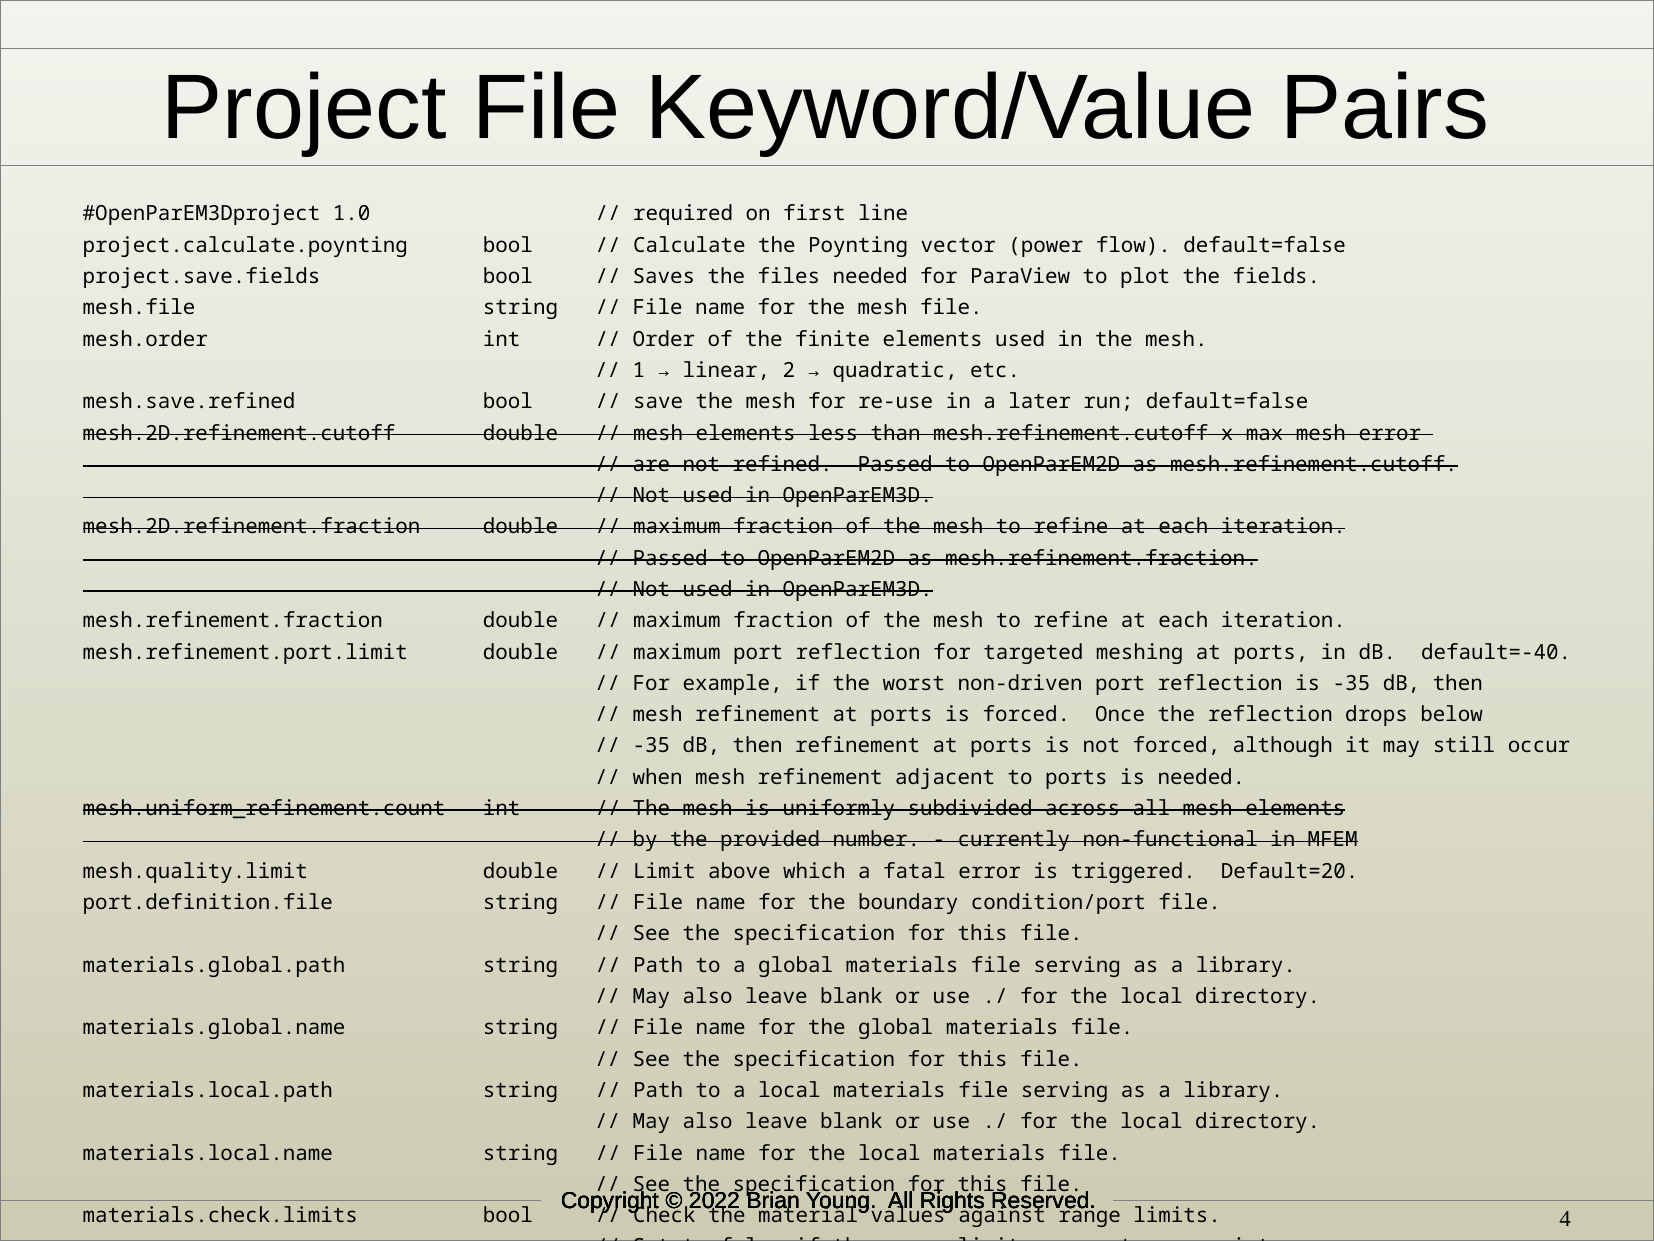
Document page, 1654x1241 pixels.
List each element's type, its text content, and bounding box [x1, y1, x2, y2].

list #OpenParEM3Dproject 1.0 // required on first line project.calculate.poynting bool // Calculate the Poynting vector (power flow). default=false project.save.fields bool // Saves the files needed for ParaView to plot the fields. mesh.file string // File name for the mesh file. mesh.order int // Order of the finite elements used in the mesh. // 1 → linear, 2 → quadratic, etc. mesh.save.refined bool // save the mesh for re-use in a later run; default=false mesh.2D.refinement.cutoff double // mesh elements less than mesh.refinement.cutoff x max mesh error // are not refined. Passed to OpenParEM2D as mesh.refinement.cutoff. // Not used in OpenParEM3D. mesh.2D.refinement.fraction double // maximum fraction of the mesh to refine at each iteration. // Passed to OpenParEM2D as mesh.refinement.fraction. // Not used in OpenParEM3D. mesh.refinement.fraction double // maximum fraction of the mesh to refine at each iteration. mesh.refinement.port.limit double // maximum port reflection for targeted meshing at ports, in dB. default=-40. // For example, if the worst non-driven port reflection is -35 dB, then // mesh refinement at ports is forced. Once the reflection drops below // -35 dB, then refinement at ports is not forced, although it may still occur // when mesh refinement adjacent to ports is needed. mesh.uniform_refinement.count int // The mesh is uniformly subdivided across all mesh elements // by the provided number. - currently non-functional in MFEM mesh.quality.limit double // Limit above which a fatal error is triggered. Default=20. port.definition.file string // File name for the boundary condition/port file. // See the specification for this file. materials.global.path string // Path to a global materials file serving as a library. // May also leave blank or use ./ for the local directory. materials.global.name string // File name for the global materials file. // See the specification for this file. materials.local.path string // Path to a local materials file serving as a library. // May also leave blank or use ./ for the local directory. materials.local.name string // File name for the local materials file. // See the specification for this file. materials.check.limits bool // Check the material values against range limits. // Set to false if the range limits are not appropriate. materials.default.boundary string // Default material to use for boundaries without a specified Boundary. // The default value is PEC. Other valid entries are PMC and metals such as // copper, brass, etc., which must be in the materials database. refinement.frequency string // Sets frequency or frequencies on which adaptive mesh refinement is applied. // Options: // none - refine at no frequencies and simulate with the initial mesh // all - refine at each frequency starting from the initial mesh // high - refine at the highest frequency then simulate at all // frequencies with that mesh // low - refine at the lowest frequency then simulate at all // frequencies with that mesh // highlow - refine at the highest then lowest frequencies then simulate // at all frequencies with that mesh // lowhigh - refine at the lowest then highest frequencies then simulate // at all frequencies with that mesh // plan - refine at the frequencies marked in the frequency plan then // simulate at all frequencies with that mesh :w [82, 198, 1571, 1241]
title Project File Keyword/Value Pairs [82, 49, 1571, 166]
